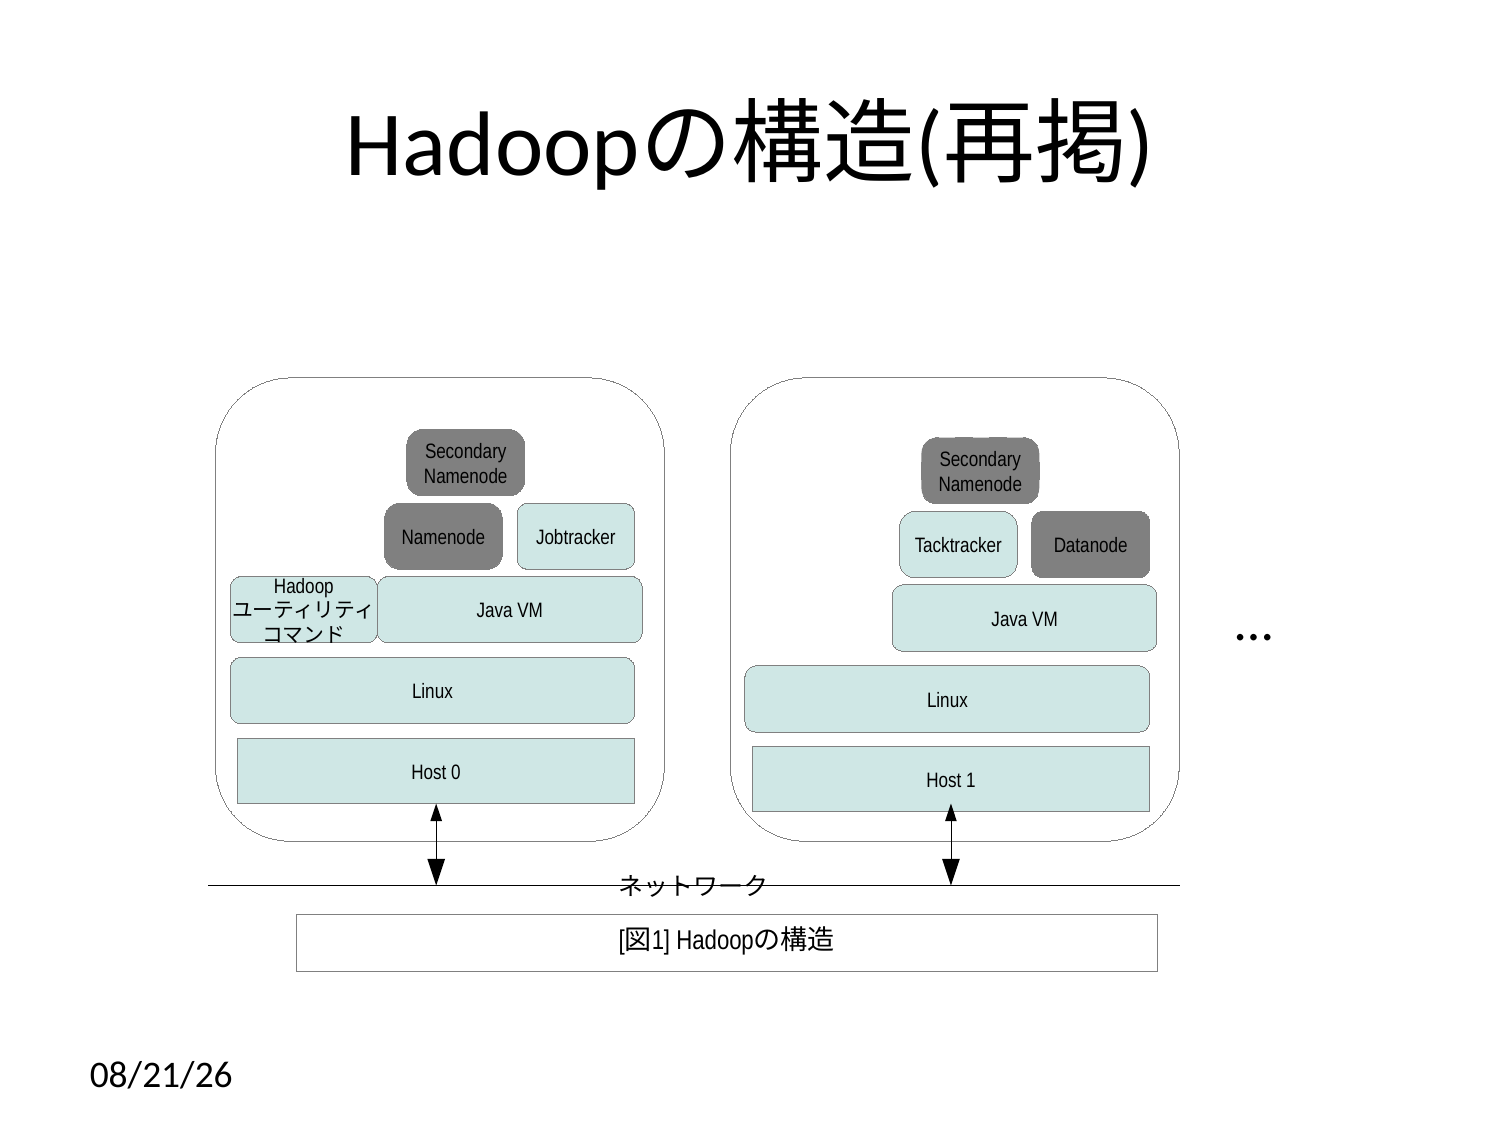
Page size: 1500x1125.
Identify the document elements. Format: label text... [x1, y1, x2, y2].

text_box Hadoop ユーティリティ コマンド [230, 576, 378, 643]
text_box [215, 377, 665, 842]
text_box Java VM [892, 584, 1157, 652]
text_box Tacktracker [899, 511, 1018, 578]
text_box Java VM [377, 576, 643, 643]
text_box Host 0 [237, 738, 635, 804]
text_box [図1] Hadoopの構造 [296, 914, 1158, 972]
text_box Secondary Namenode [921, 437, 1040, 504]
text_box [730, 377, 1180, 842]
text_box Jobtracker [517, 503, 635, 570]
text_box Secondary Namenode [406, 429, 525, 496]
text_box Host 1 [752, 746, 1150, 812]
text_box Datanode [1031, 511, 1150, 578]
text_box … [1220, 578, 1305, 659]
title Hadoopの構造(再掲) [75, 21, 1426, 257]
text_box Linux [744, 665, 1150, 733]
text_box Linux [230, 657, 635, 724]
text_box Namenode [384, 503, 503, 570]
